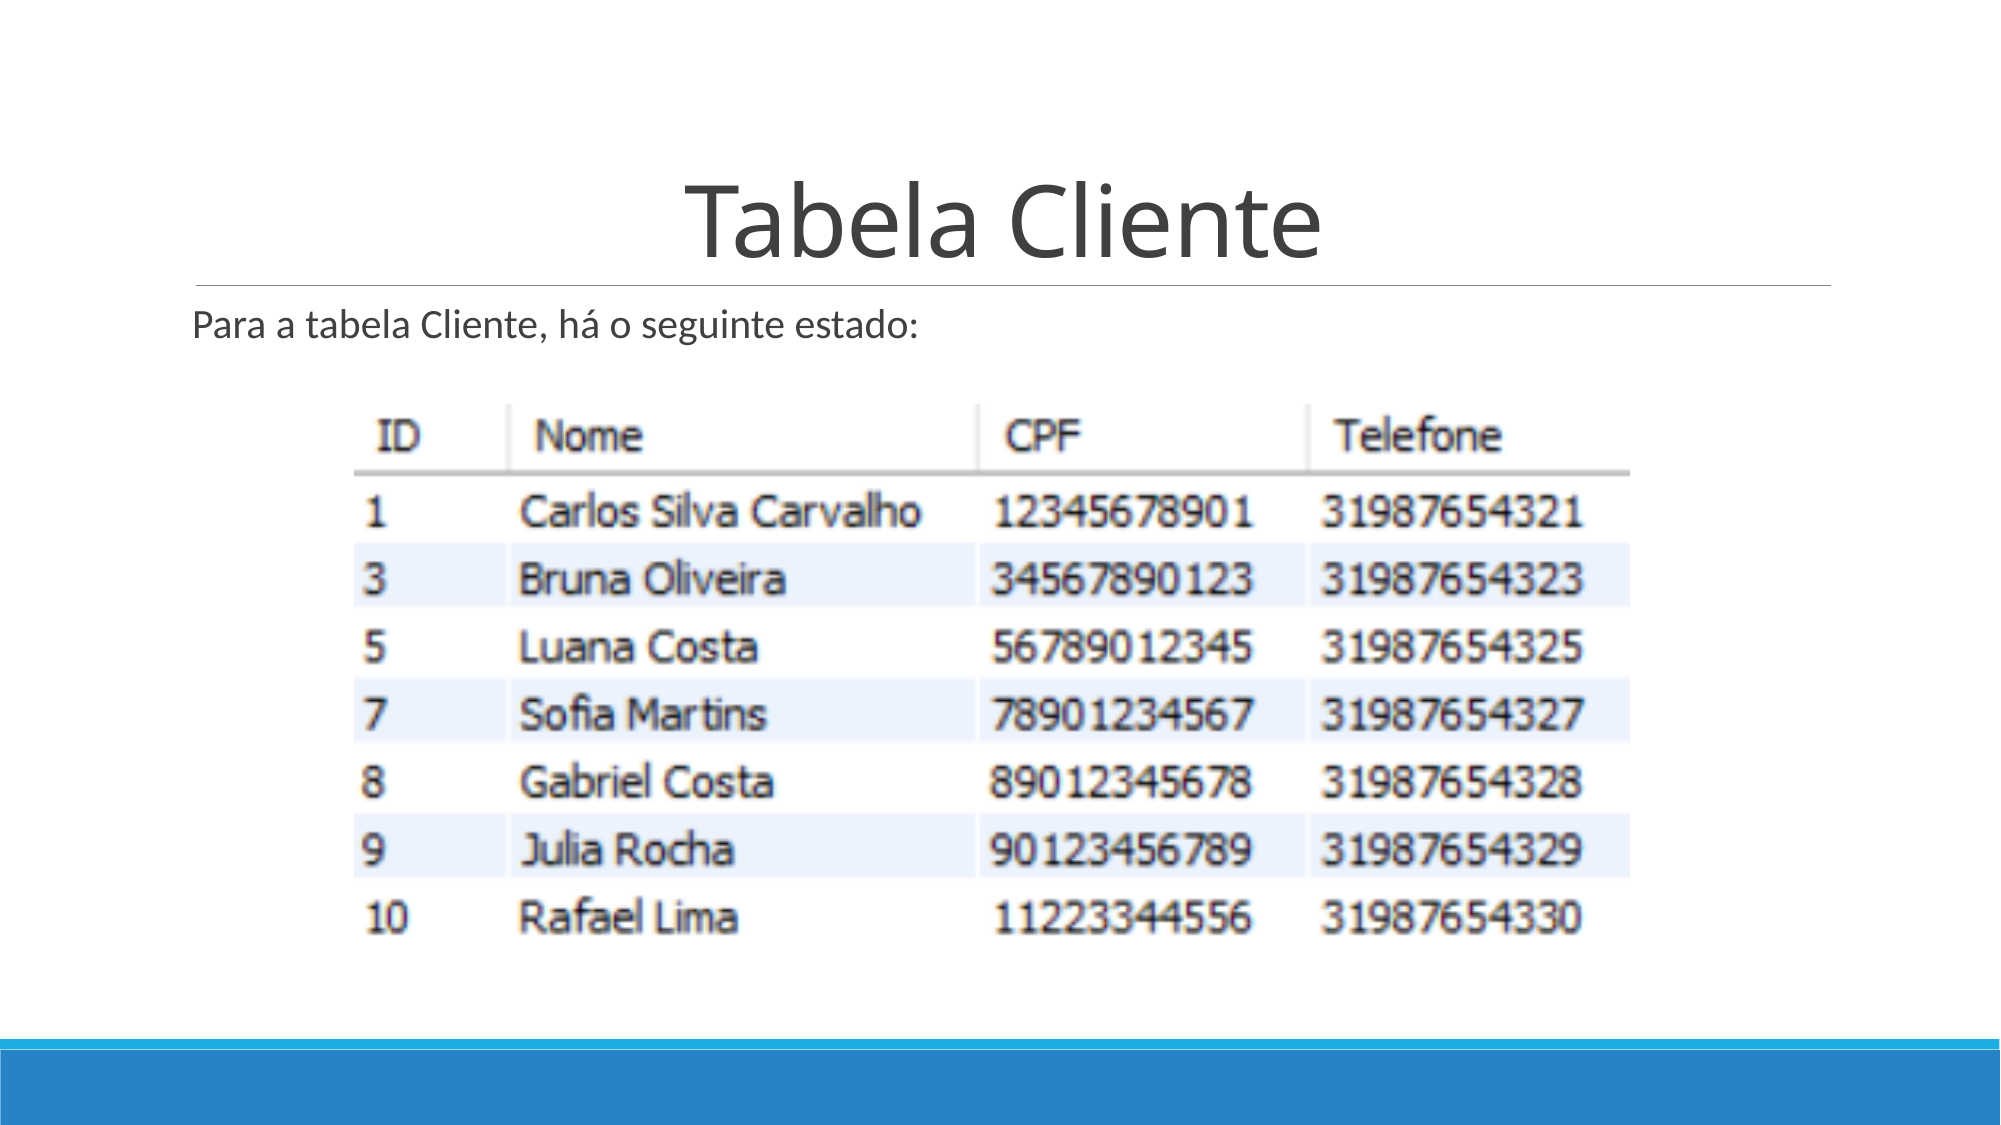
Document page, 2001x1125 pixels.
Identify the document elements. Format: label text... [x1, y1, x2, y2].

list Para a tabela Cliente, há o seguinte estado: [177, 295, 1828, 956]
picture [354, 404, 1630, 945]
title Tabela Cliente [180, 47, 1830, 285]
